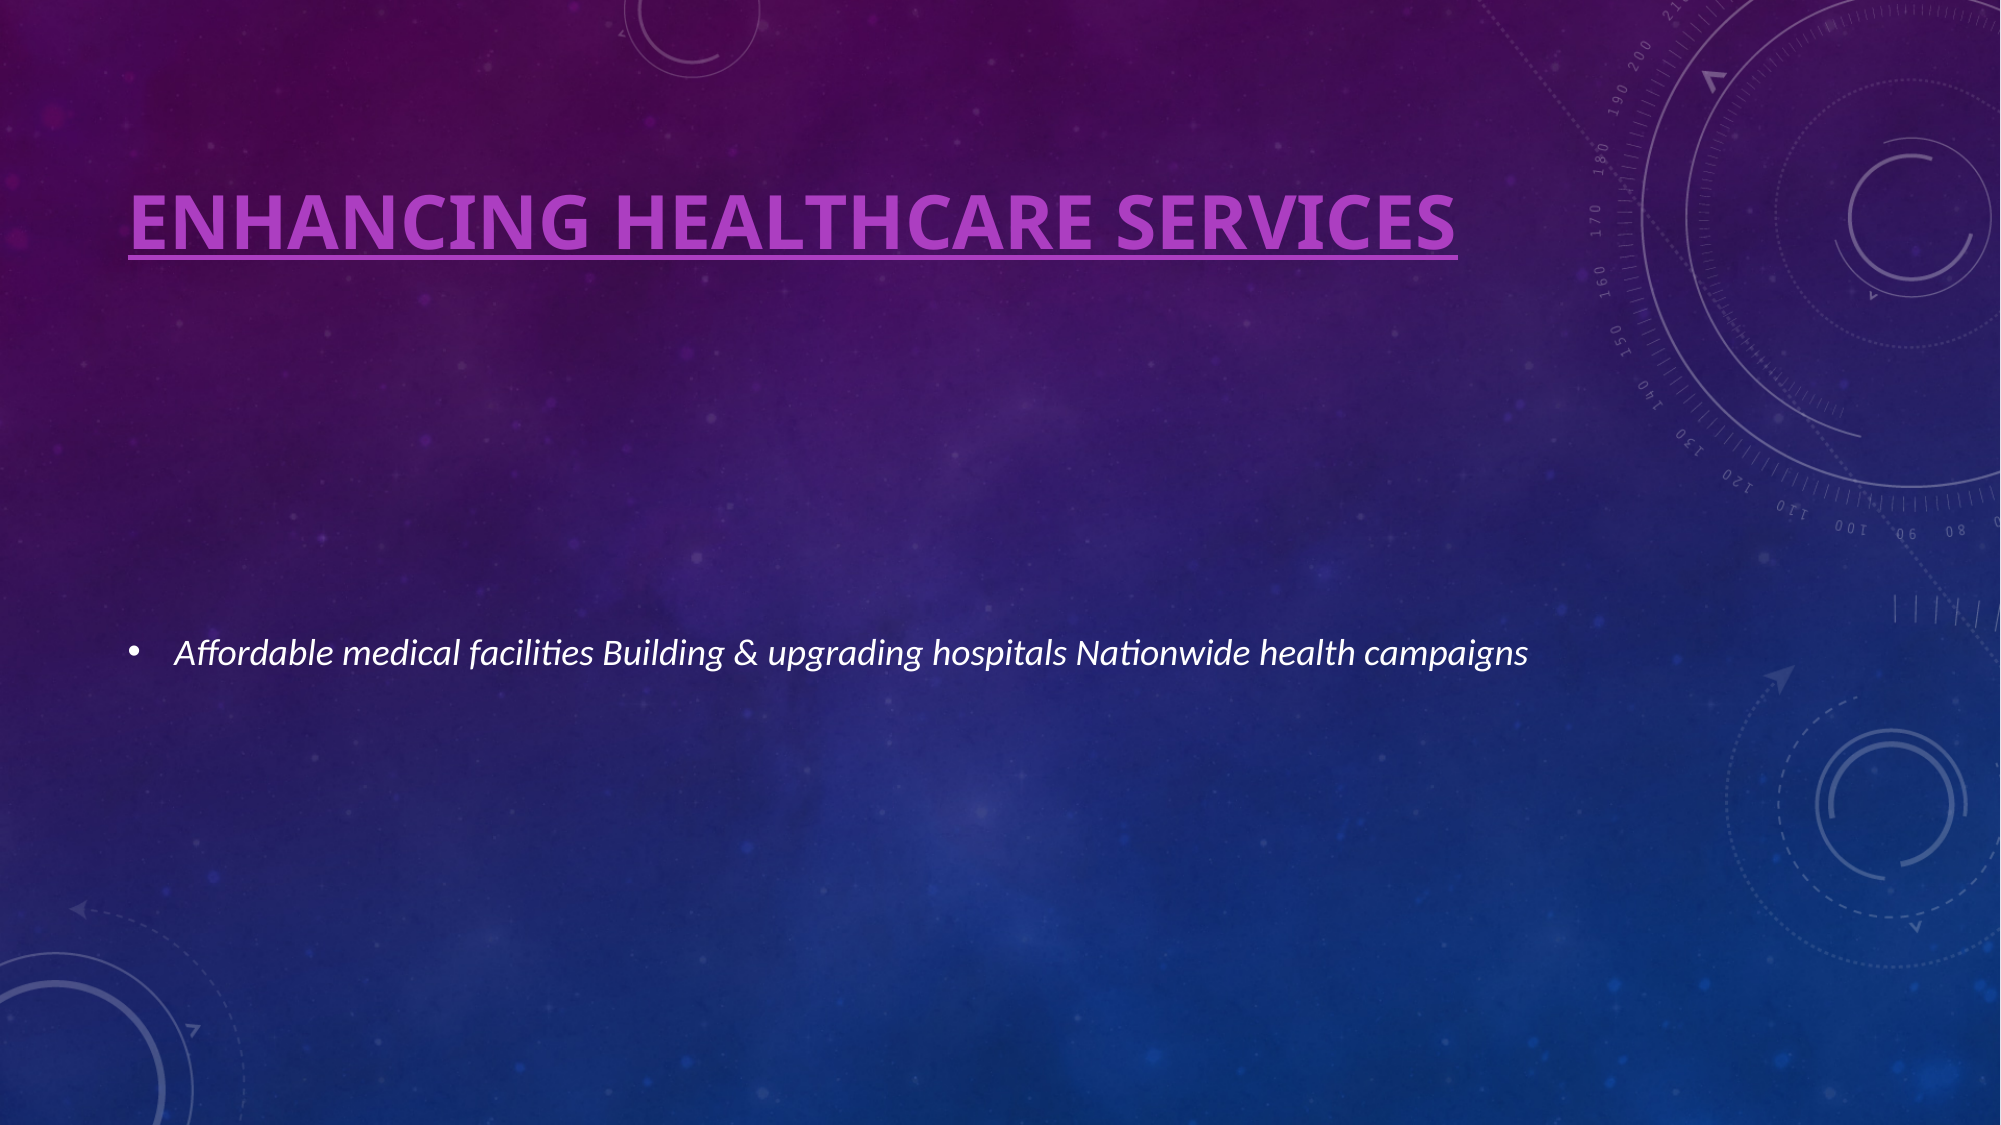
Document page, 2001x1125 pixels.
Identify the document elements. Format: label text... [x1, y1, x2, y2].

list Affordable medical facilities Building & upgrading hospitals Nationwide health campaigns [112, 351, 1775, 950]
title Enhancing Healthcare Services [112, 99, 1775, 339]
